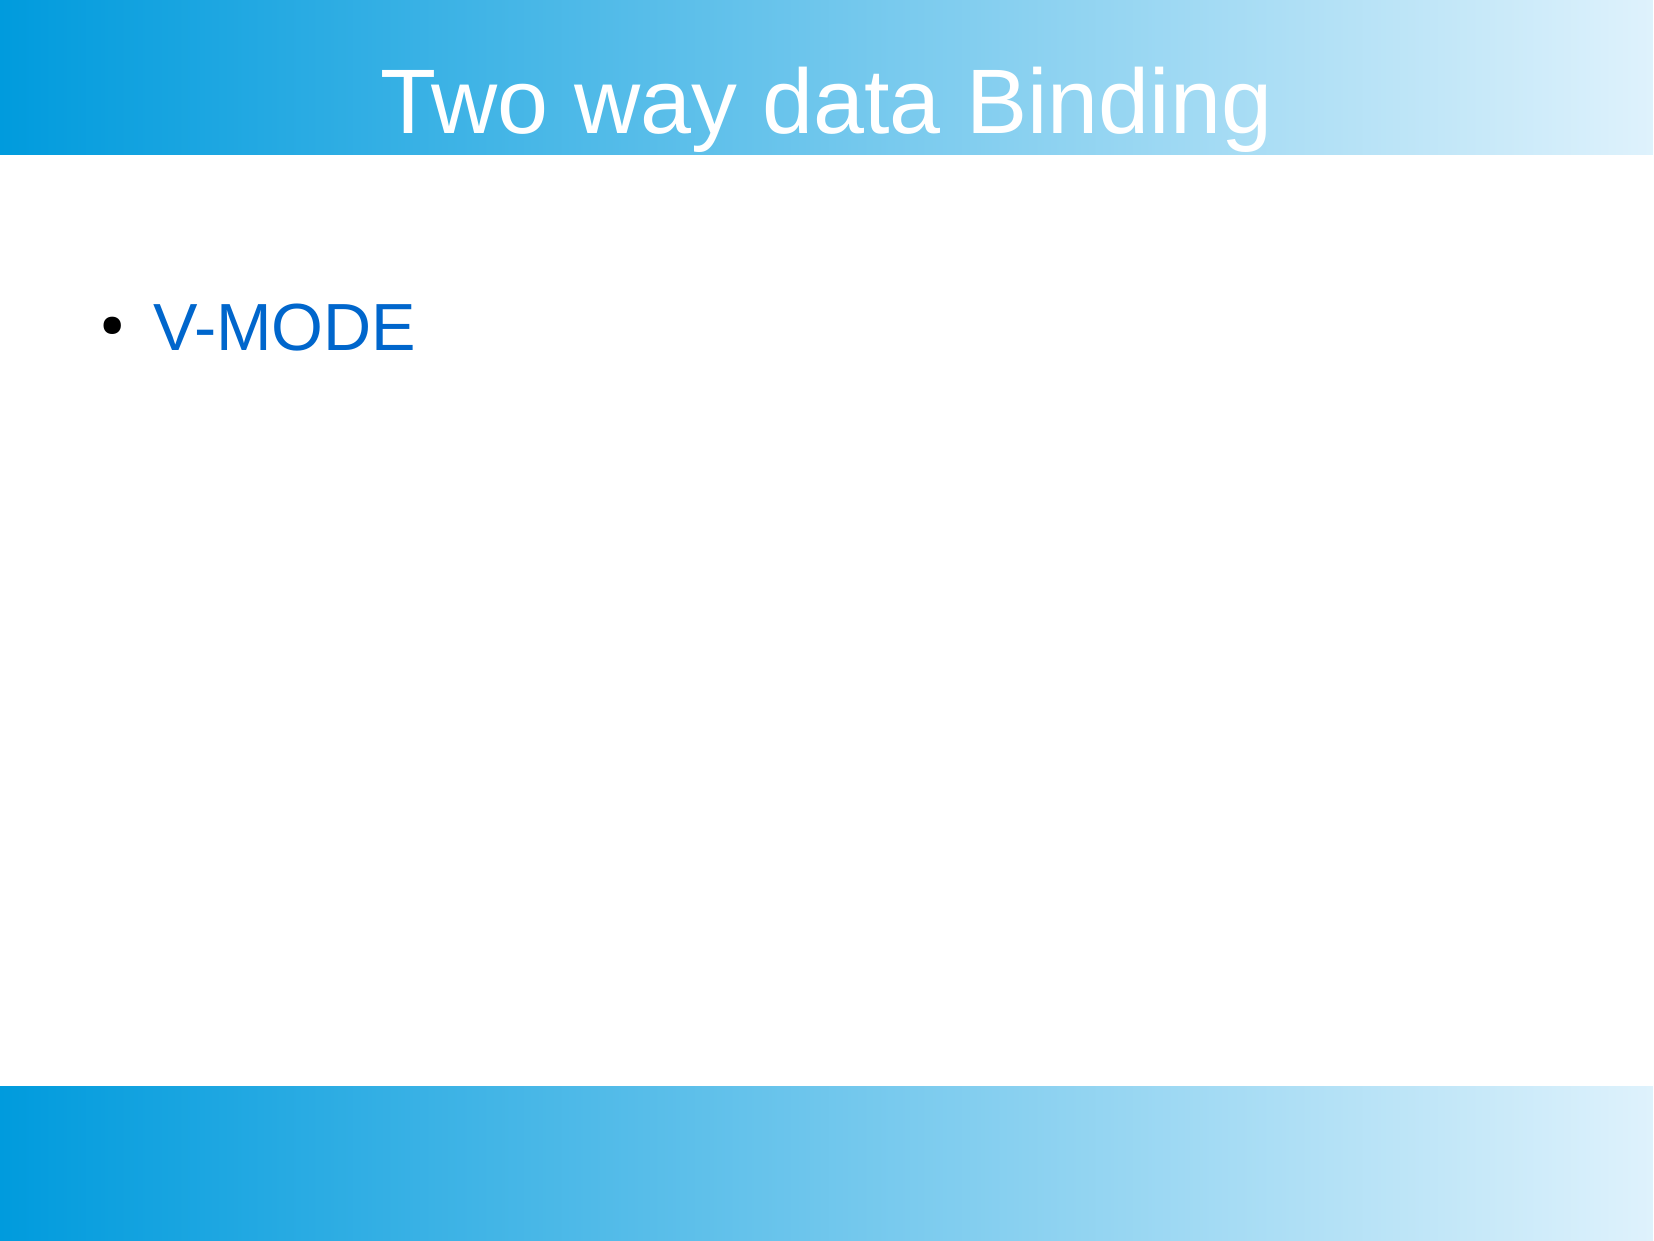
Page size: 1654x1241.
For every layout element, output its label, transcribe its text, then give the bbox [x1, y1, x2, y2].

list V-MODE [82, 290, 1571, 1010]
title Two way data Binding [82, 49, 1571, 155]
